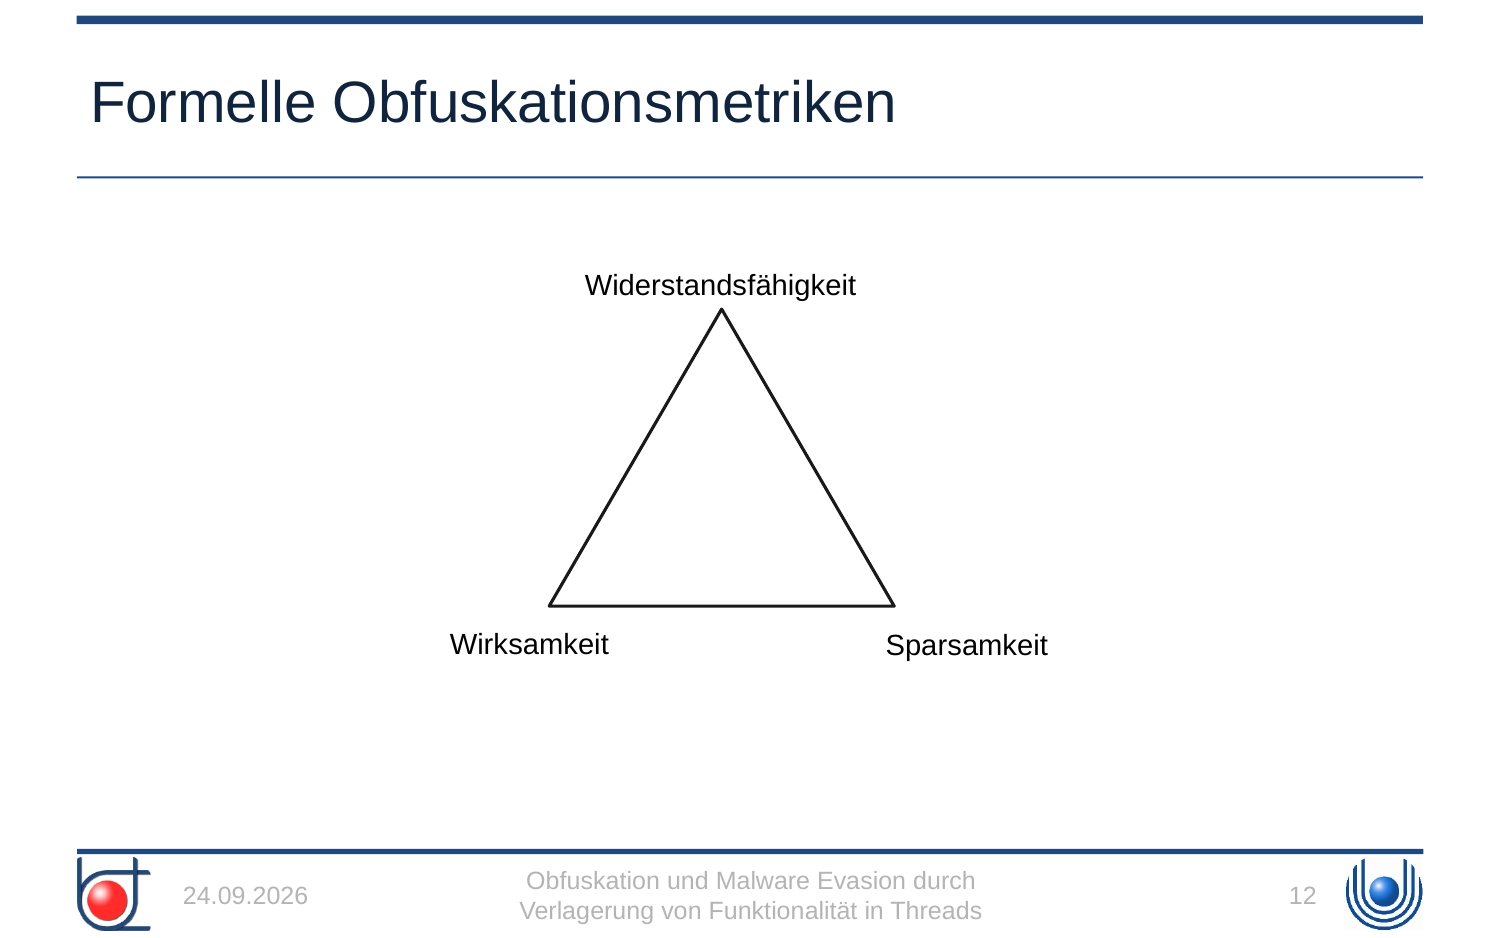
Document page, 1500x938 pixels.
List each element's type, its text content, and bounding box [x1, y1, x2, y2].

text_box Sparsamkeit [870, 621, 1064, 670]
slide_number <number> [1047, 860, 1317, 929]
title Formelle Obfuskationsmetriken [75, 19, 1425, 178]
picture [76, 857, 151, 931]
text_box Widerstandsfähigkeit [570, 261, 872, 310]
slide_number 30.08.2021 [183, 860, 454, 929]
picture [1344, 857, 1423, 931]
footer Obfuskation und Malware Evasion durch Verlagerung von Funktionalität in Threads [456, 860, 1047, 929]
text_box Wirksamkeit [435, 621, 625, 669]
